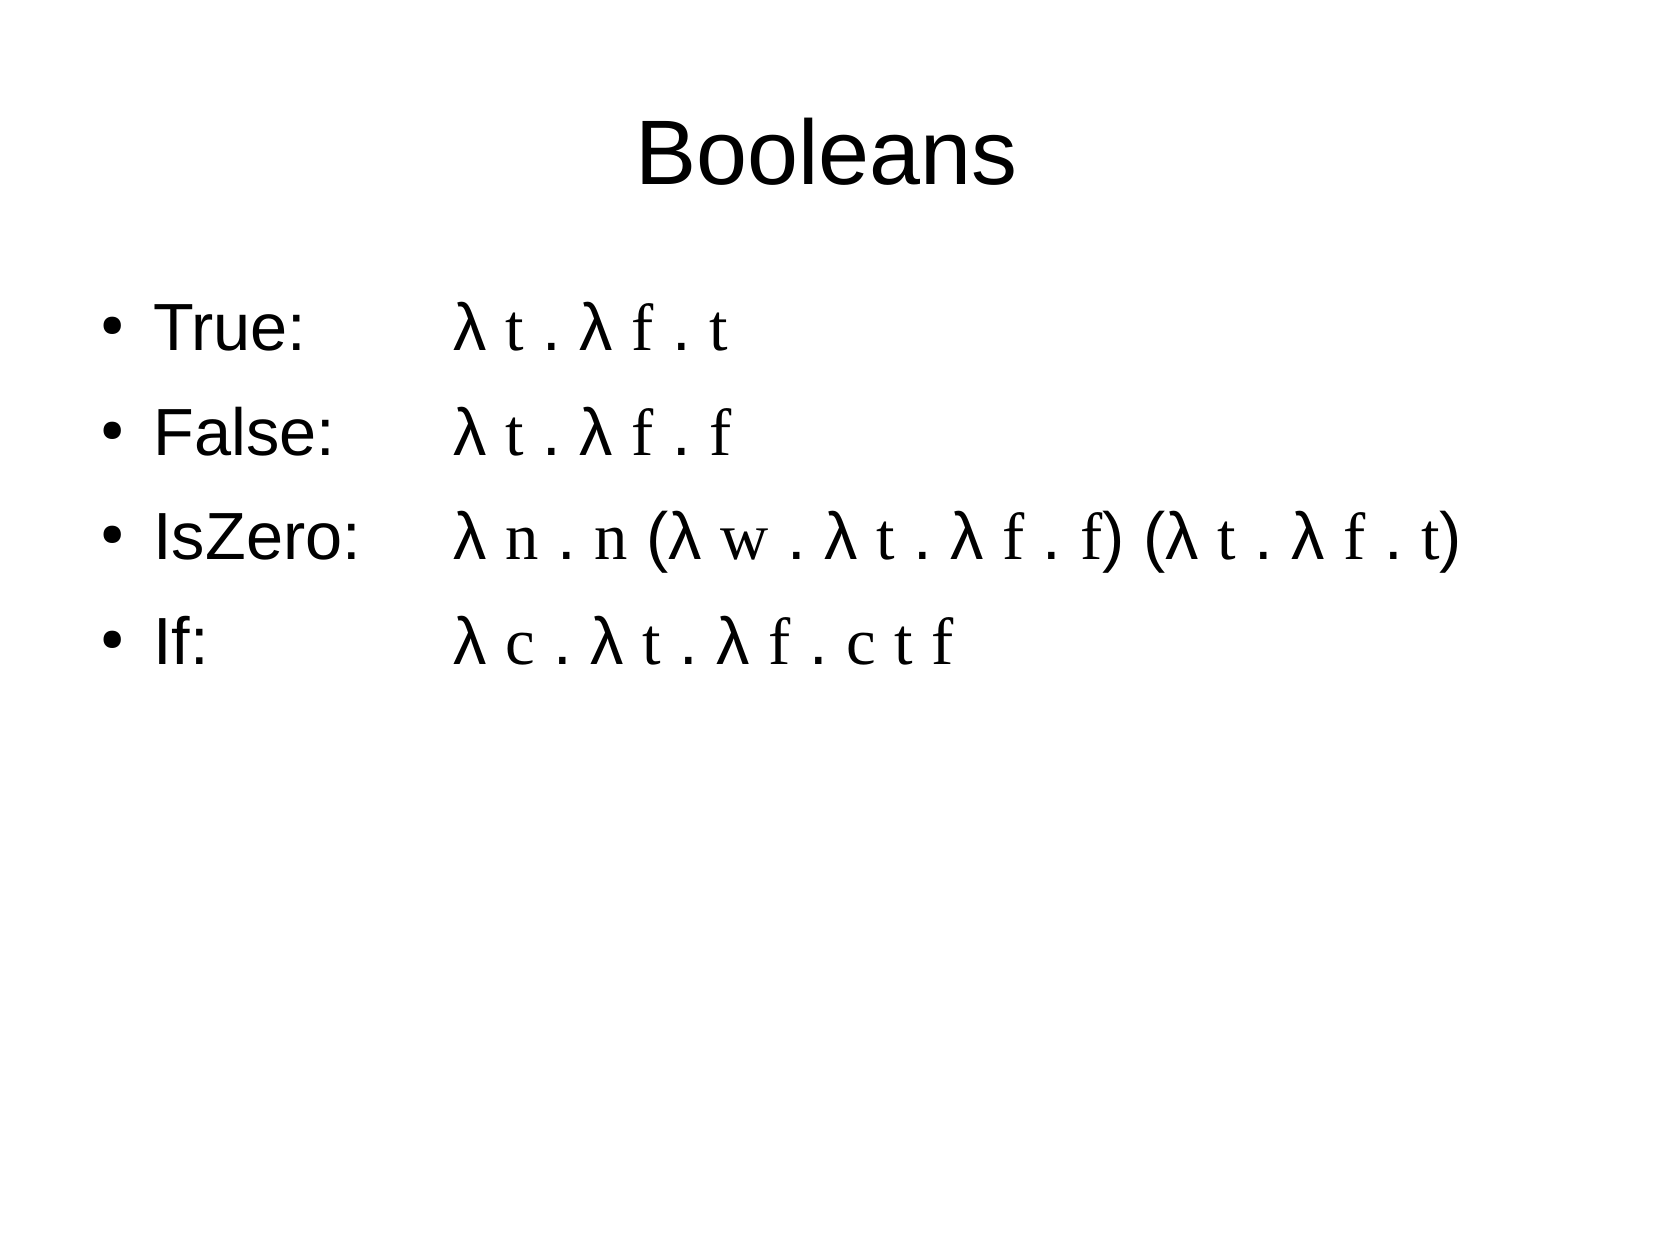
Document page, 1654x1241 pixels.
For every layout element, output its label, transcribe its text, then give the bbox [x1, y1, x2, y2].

list True: λ t . λ f . t False: λ t . λ f . f IsZero: λ n . n (λ w . λ t . λ f . f) (λ t . λ f . t) If: λ c . λ t . λ f . c t f [82, 290, 1571, 1010]
title Booleans [82, 49, 1571, 257]
